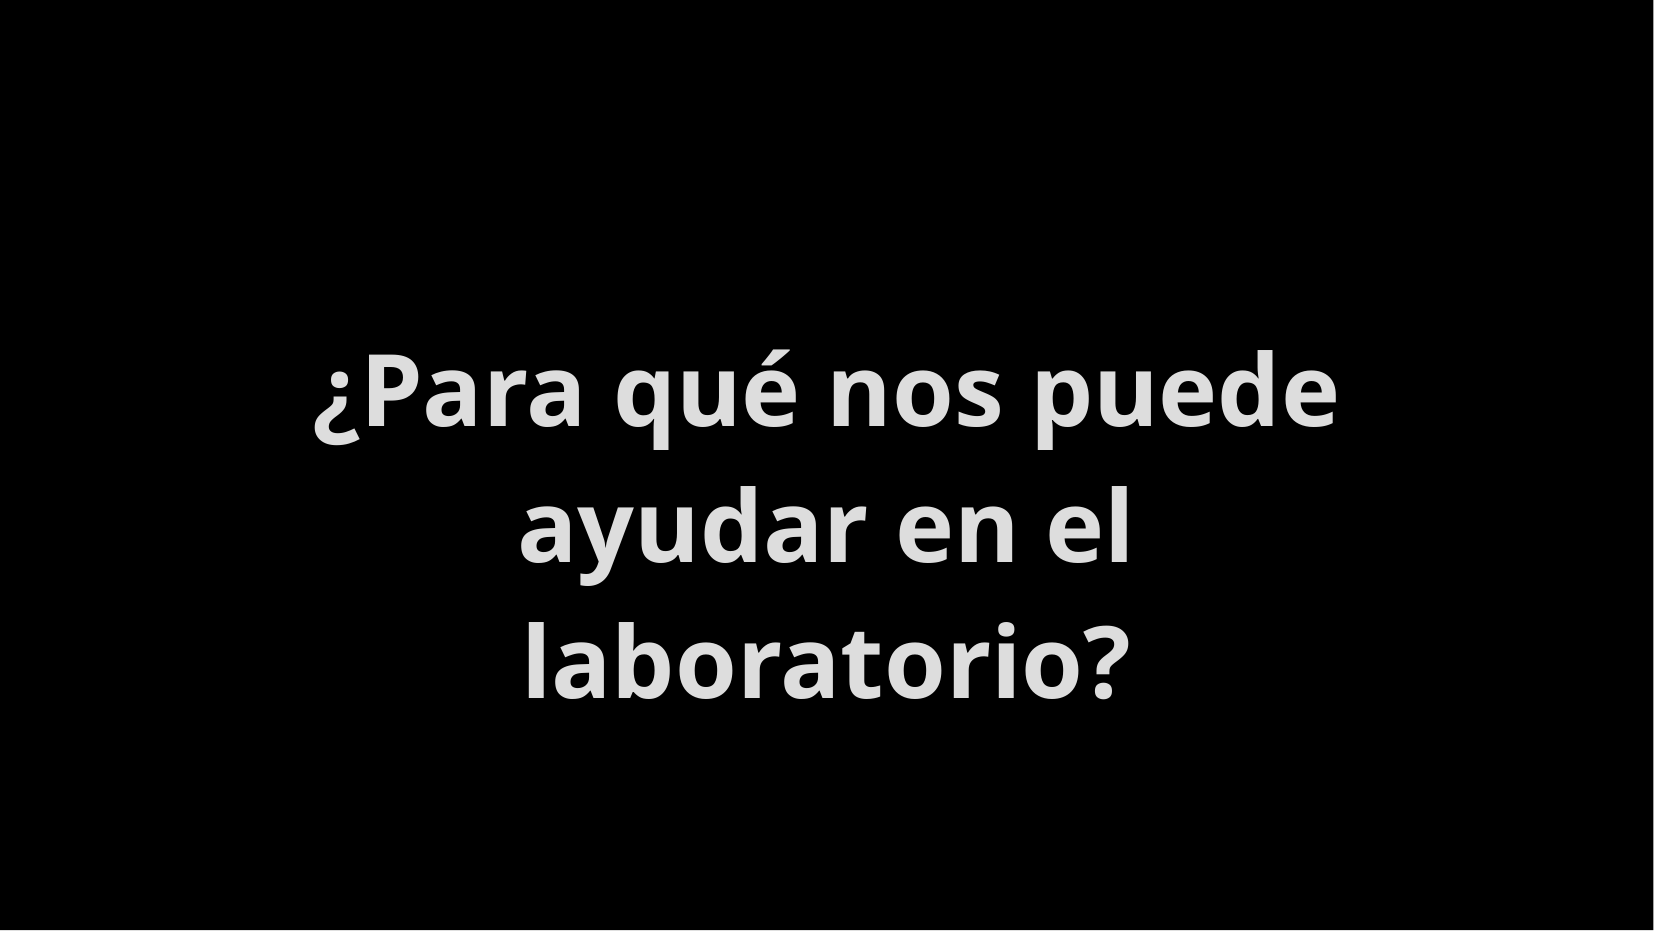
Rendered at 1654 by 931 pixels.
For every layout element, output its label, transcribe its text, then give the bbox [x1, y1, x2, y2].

text_box [0, 0, 1654, 931]
text_box ¿Para qué nos puede ayudar en el laboratorio? [260, 311, 1393, 619]
